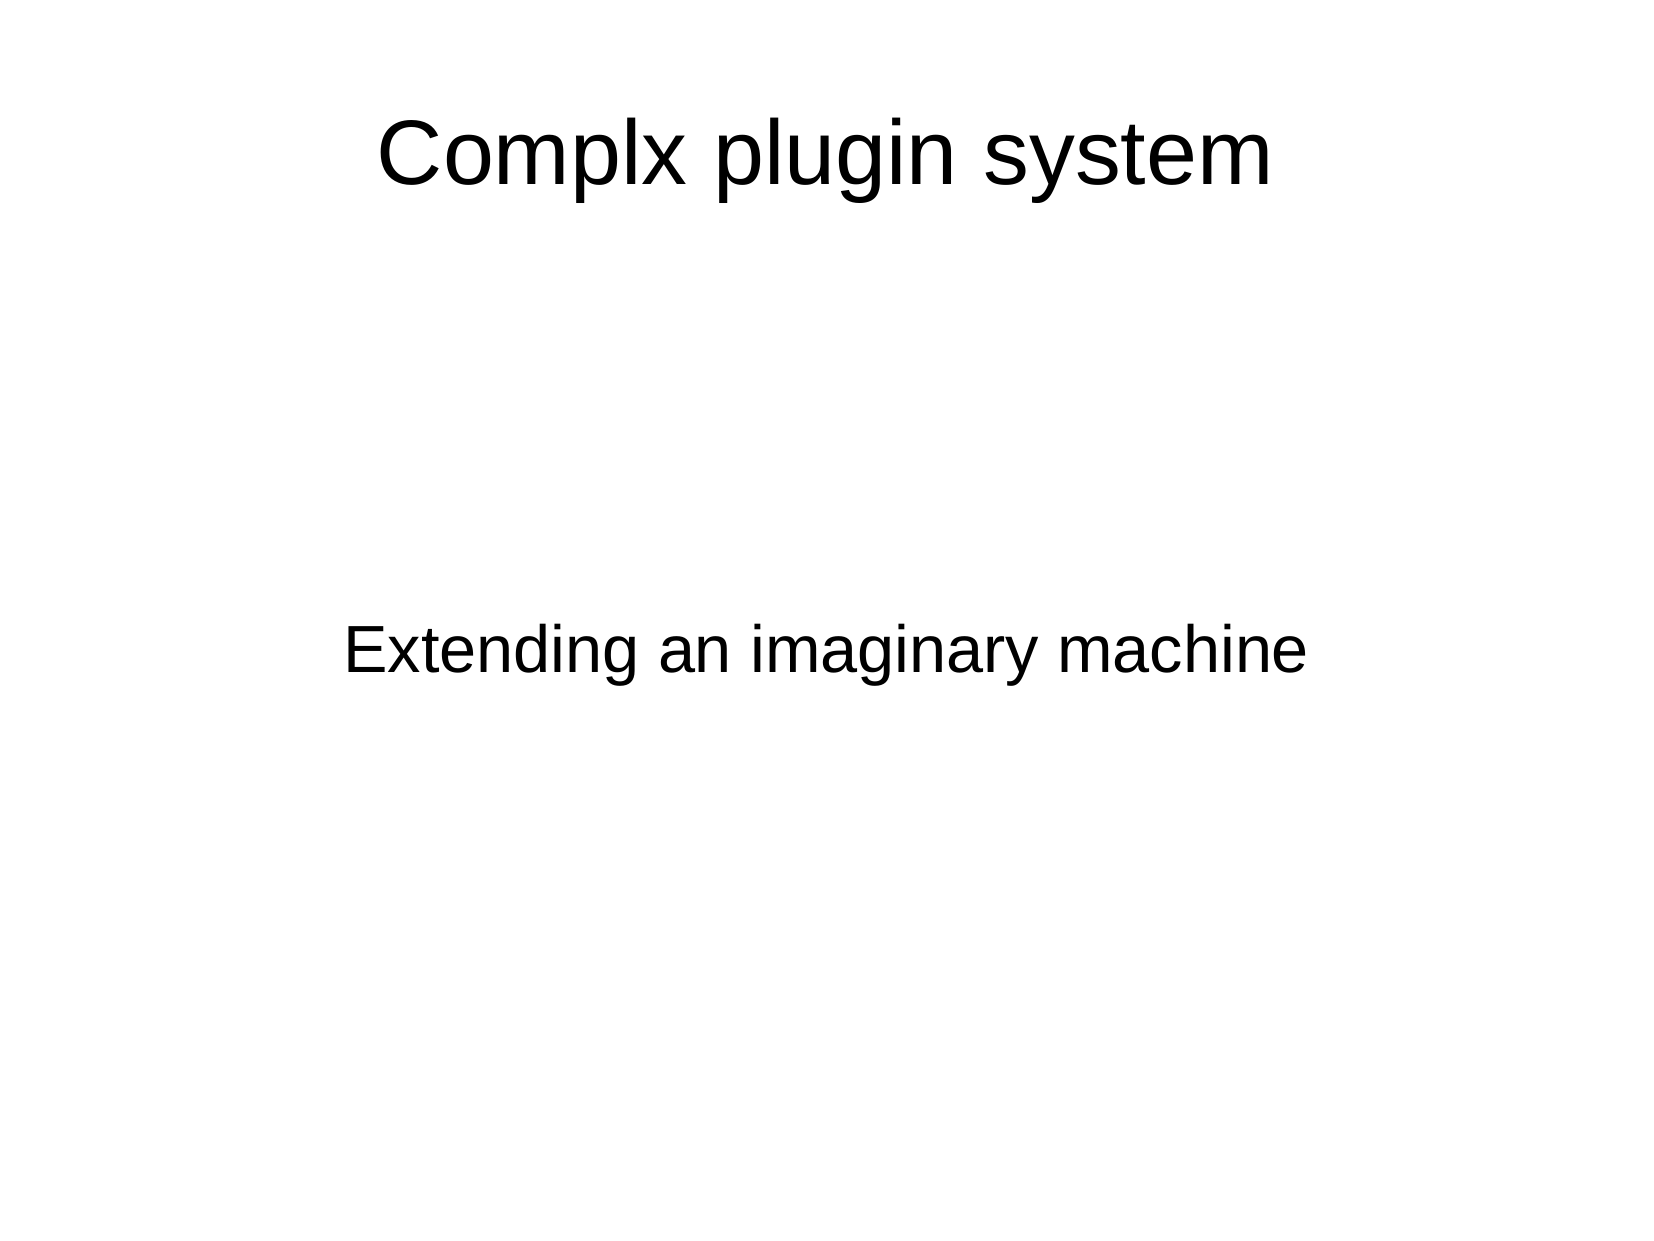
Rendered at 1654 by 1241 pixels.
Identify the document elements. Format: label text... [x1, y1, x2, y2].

subtitle Extending an imaginary machine [82, 290, 1571, 1010]
title Complx plugin system [82, 49, 1571, 257]
